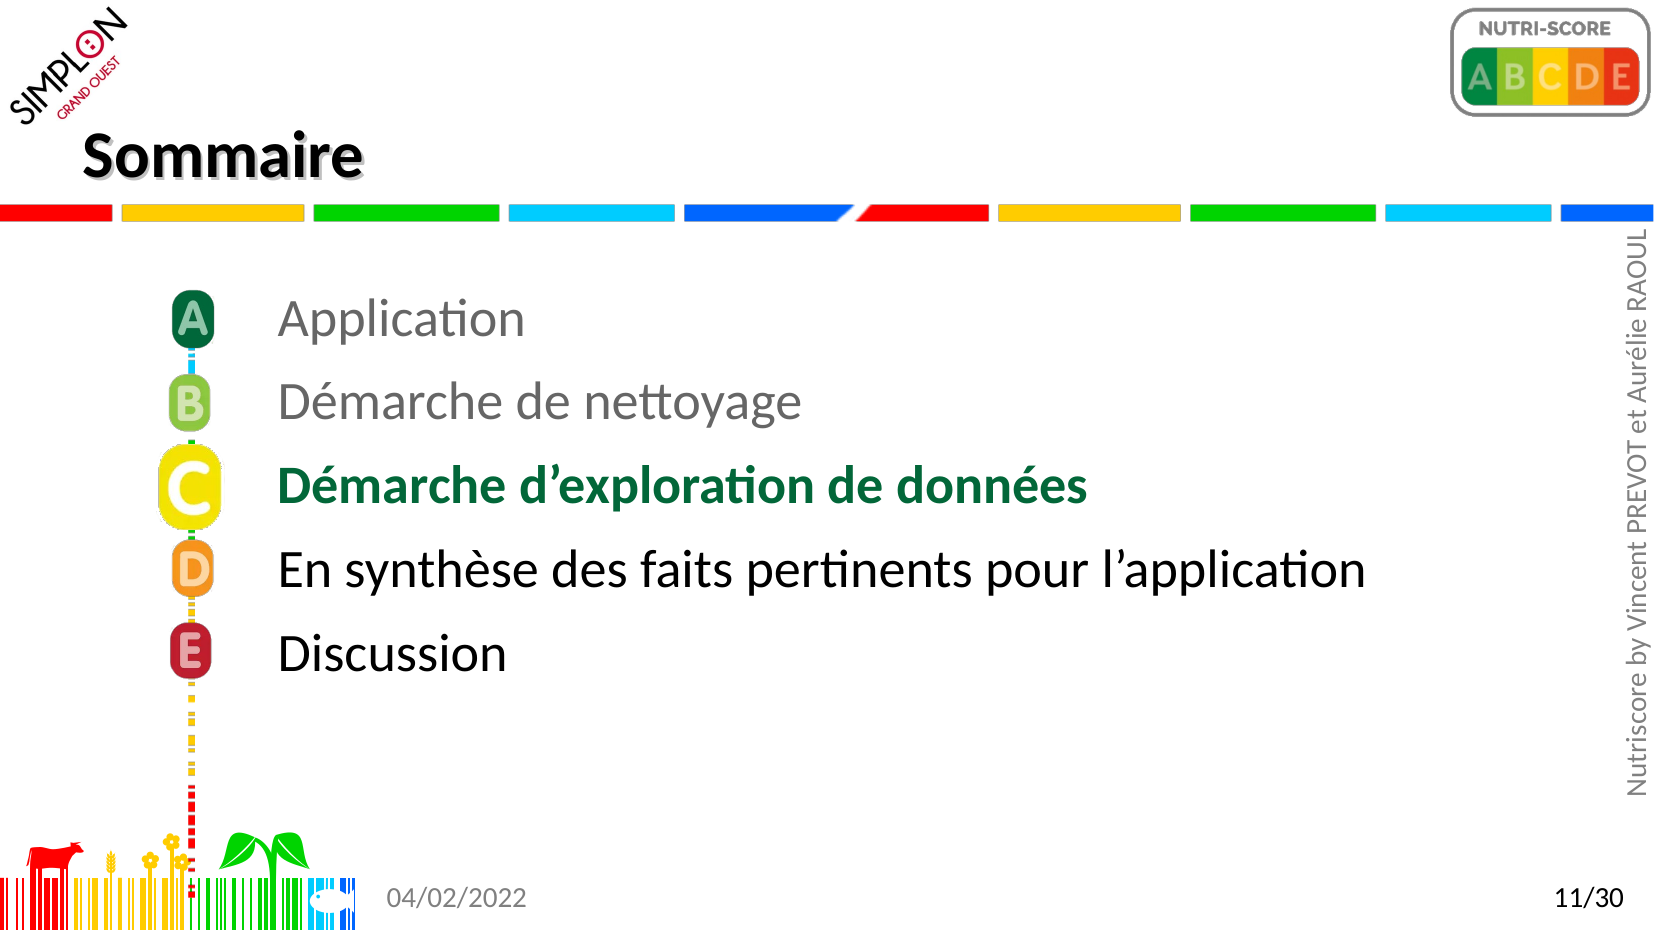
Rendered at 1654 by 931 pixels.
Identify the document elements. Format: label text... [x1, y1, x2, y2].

title Sommaire [82, 108, 1571, 213]
picture [171, 289, 215, 349]
picture [0, 200, 1654, 225]
picture [0, 373, 355, 930]
list Application Démarche de nettoyage Démarche d’exploration de données En synthèse des faits pertinents pour l’application Discussion [206, 295, 1577, 827]
picture [1448, 4, 1654, 119]
picture [2, 2, 147, 147]
